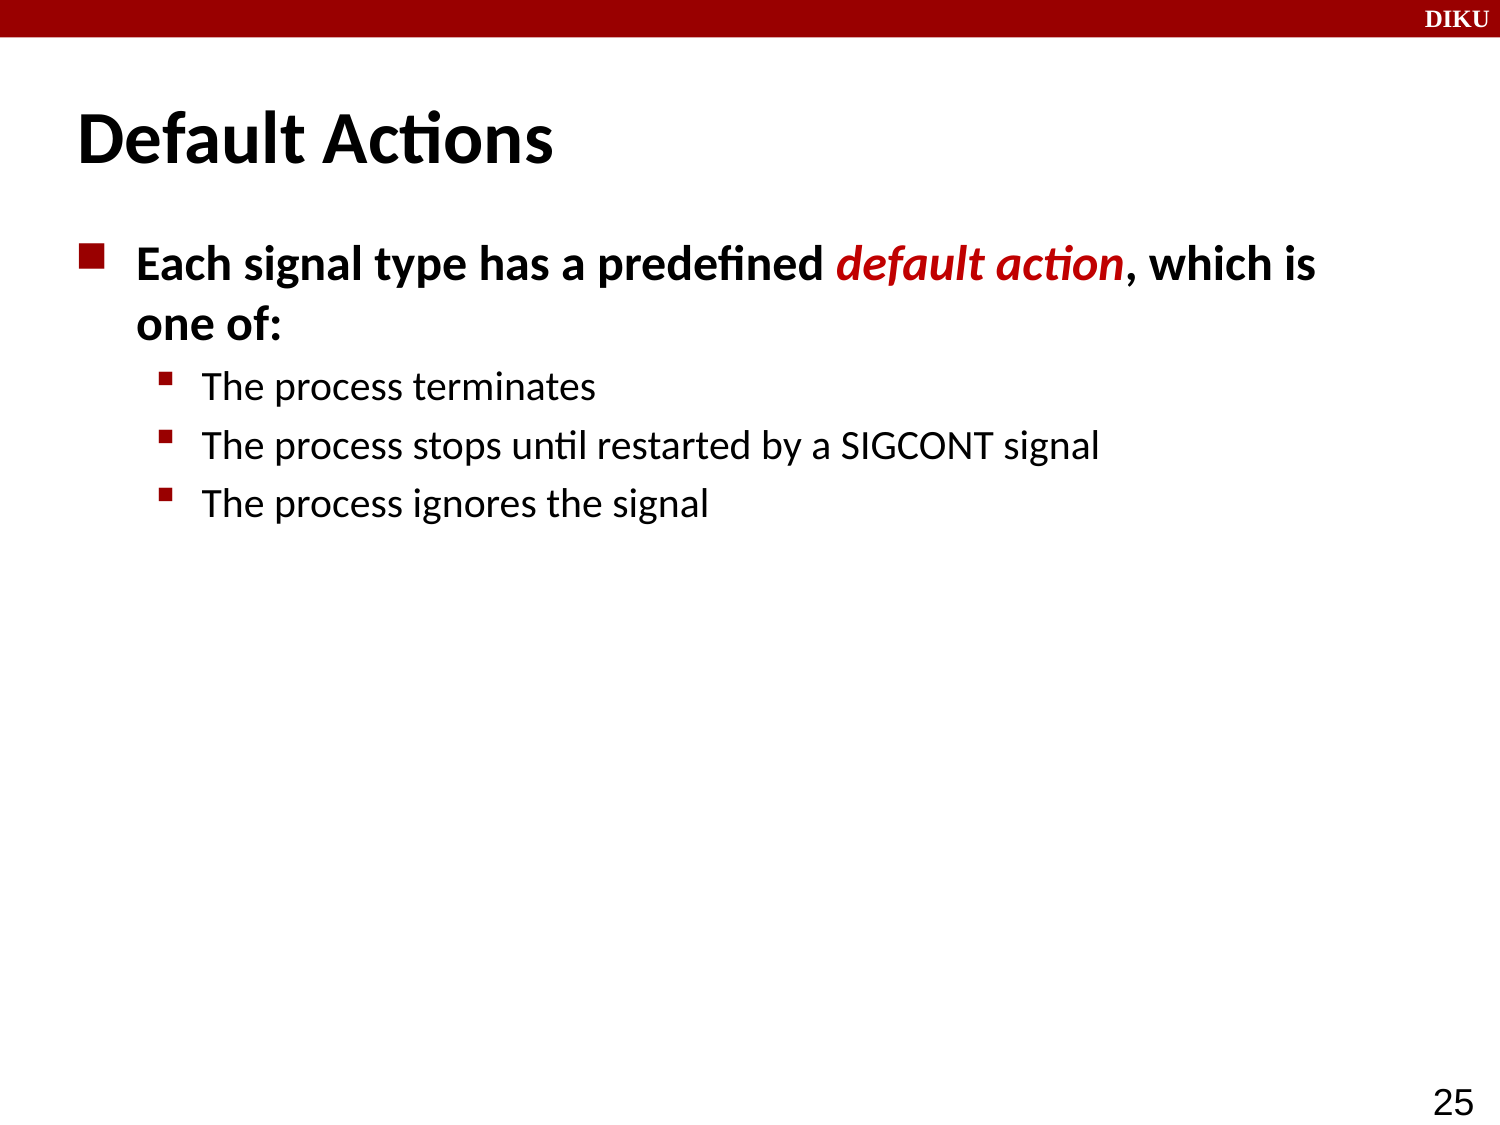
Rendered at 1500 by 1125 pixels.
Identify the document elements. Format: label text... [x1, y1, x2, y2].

text_box Default Actions [62, 71, 1308, 197]
text_box Each signal type has a predefined default action, which is one of: The process terminates The process stops until restarted by a SIGCONT signal The process ignores the signal [65, 223, 1361, 1039]
